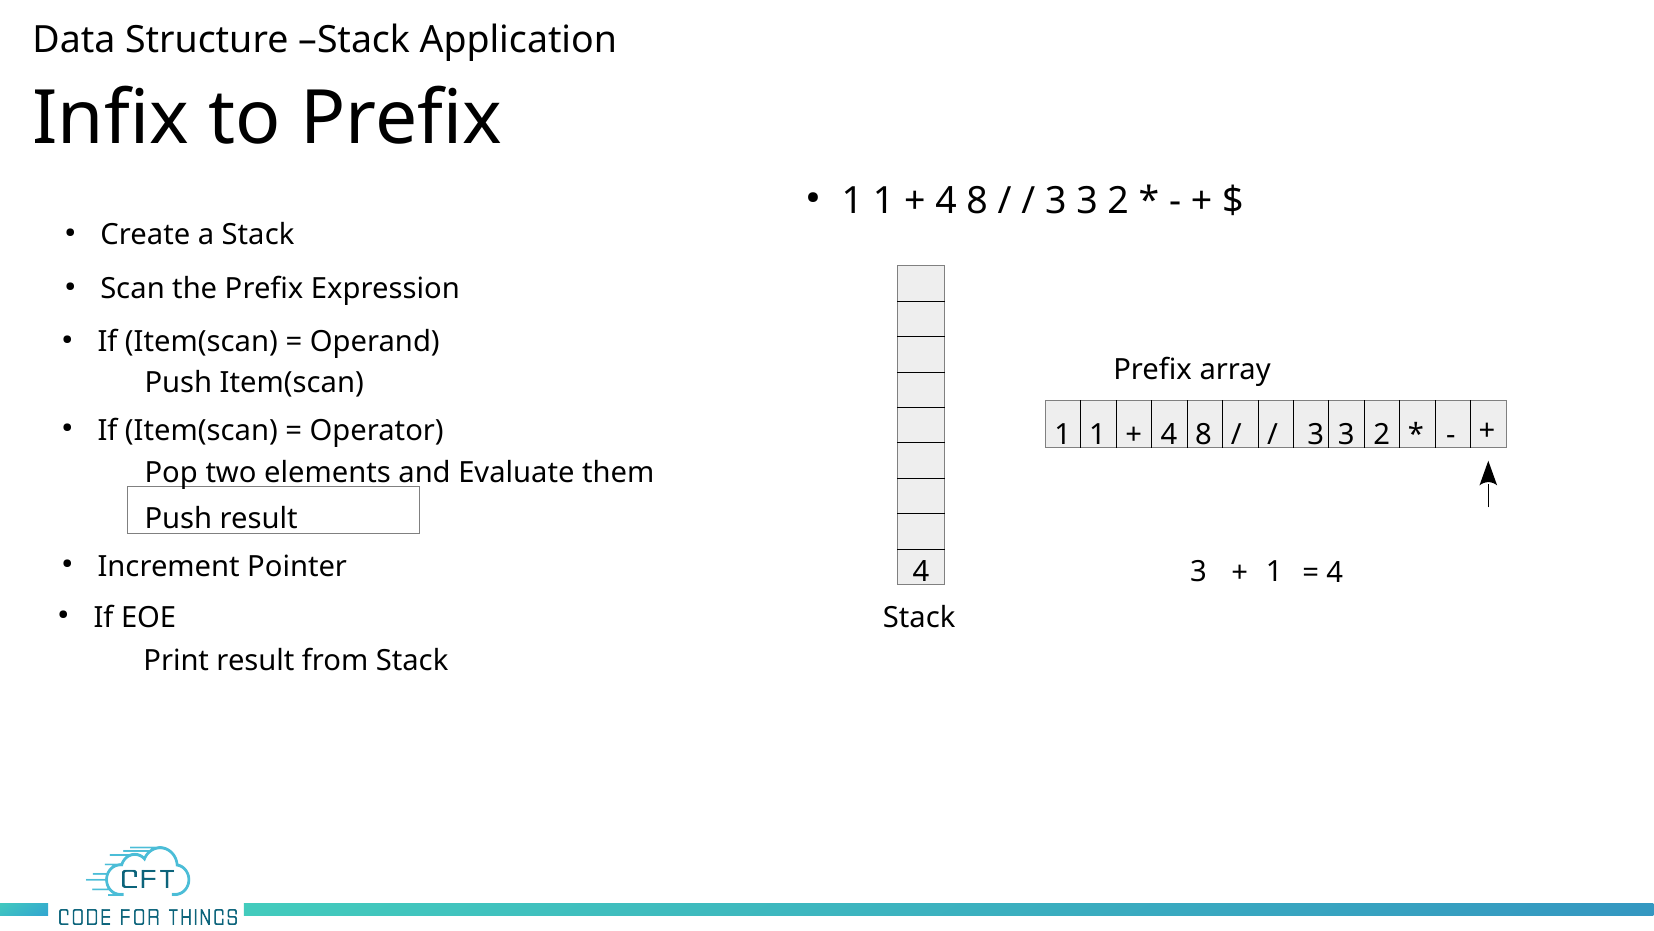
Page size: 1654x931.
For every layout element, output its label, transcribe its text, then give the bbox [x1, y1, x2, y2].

text_box 3 [1341, 406, 1372, 456]
text_box Prefix array [1098, 341, 1312, 391]
text_box * [1407, 406, 1431, 456]
text_box 4 [1145, 406, 1180, 456]
text_box [1117, 400, 1151, 406]
text_box [897, 265, 945, 301]
text_box [1045, 400, 1080, 406]
text_box [1223, 400, 1258, 406]
text_box 3 [1292, 406, 1341, 456]
text_box [1152, 400, 1187, 406]
text_box - [1431, 406, 1472, 456]
text_box [897, 302, 945, 336]
text_box If (Item(scan) = Operator) [47, 401, 496, 461]
text_box + [1123, 406, 1145, 456]
text_box Increment Pointer [47, 537, 621, 597]
text_box Print result from Stack [93, 631, 615, 691]
text_box 2 [1372, 406, 1407, 456]
text_box + [1216, 543, 1271, 593]
text_box [1081, 400, 1116, 406]
text_box If (Item(scan) = Operand) [47, 312, 491, 373]
text_box 1 [1271, 543, 1287, 593]
text_box 1 [1039, 406, 1074, 456]
text_box / [1252, 406, 1292, 456]
text_box [1365, 400, 1399, 406]
text_box [1259, 400, 1293, 406]
title Data Structure –Stack Application Infix to Prefix [32, 12, 1536, 166]
text_box Pop two elements and Evaluate them [94, 443, 709, 502]
text_box 3 [1175, 543, 1216, 593]
text_box [1188, 400, 1222, 406]
text_box [897, 443, 945, 478]
text_box [897, 337, 945, 372]
text_box / [1229, 406, 1252, 456]
text_box [1400, 400, 1435, 406]
text_box Create a Stack [50, 206, 355, 266]
text_box [1436, 400, 1470, 406]
text_box Scan the Prefix Expression [50, 259, 537, 319]
text_box [897, 373, 945, 407]
text_box Push result [94, 490, 426, 550]
text_box 1 [1074, 406, 1123, 456]
text_box 4 [897, 543, 946, 588]
text_box = 4 [1287, 543, 1382, 593]
text_box [897, 479, 945, 513]
text_box 8 [1180, 406, 1229, 456]
text_box + [1463, 402, 1518, 452]
text_box [1329, 400, 1364, 406]
picture [59, 846, 237, 925]
text_box [1294, 400, 1328, 406]
text_box [897, 514, 945, 543]
text_box 1 1 + 4 8 / / 3 3 2 * - + $ [791, 165, 1377, 225]
text_box Stack [868, 588, 979, 638]
text_box Push Item(scan) [94, 373, 426, 401]
text_box If EOE [43, 588, 375, 638]
text_box [897, 408, 945, 442]
